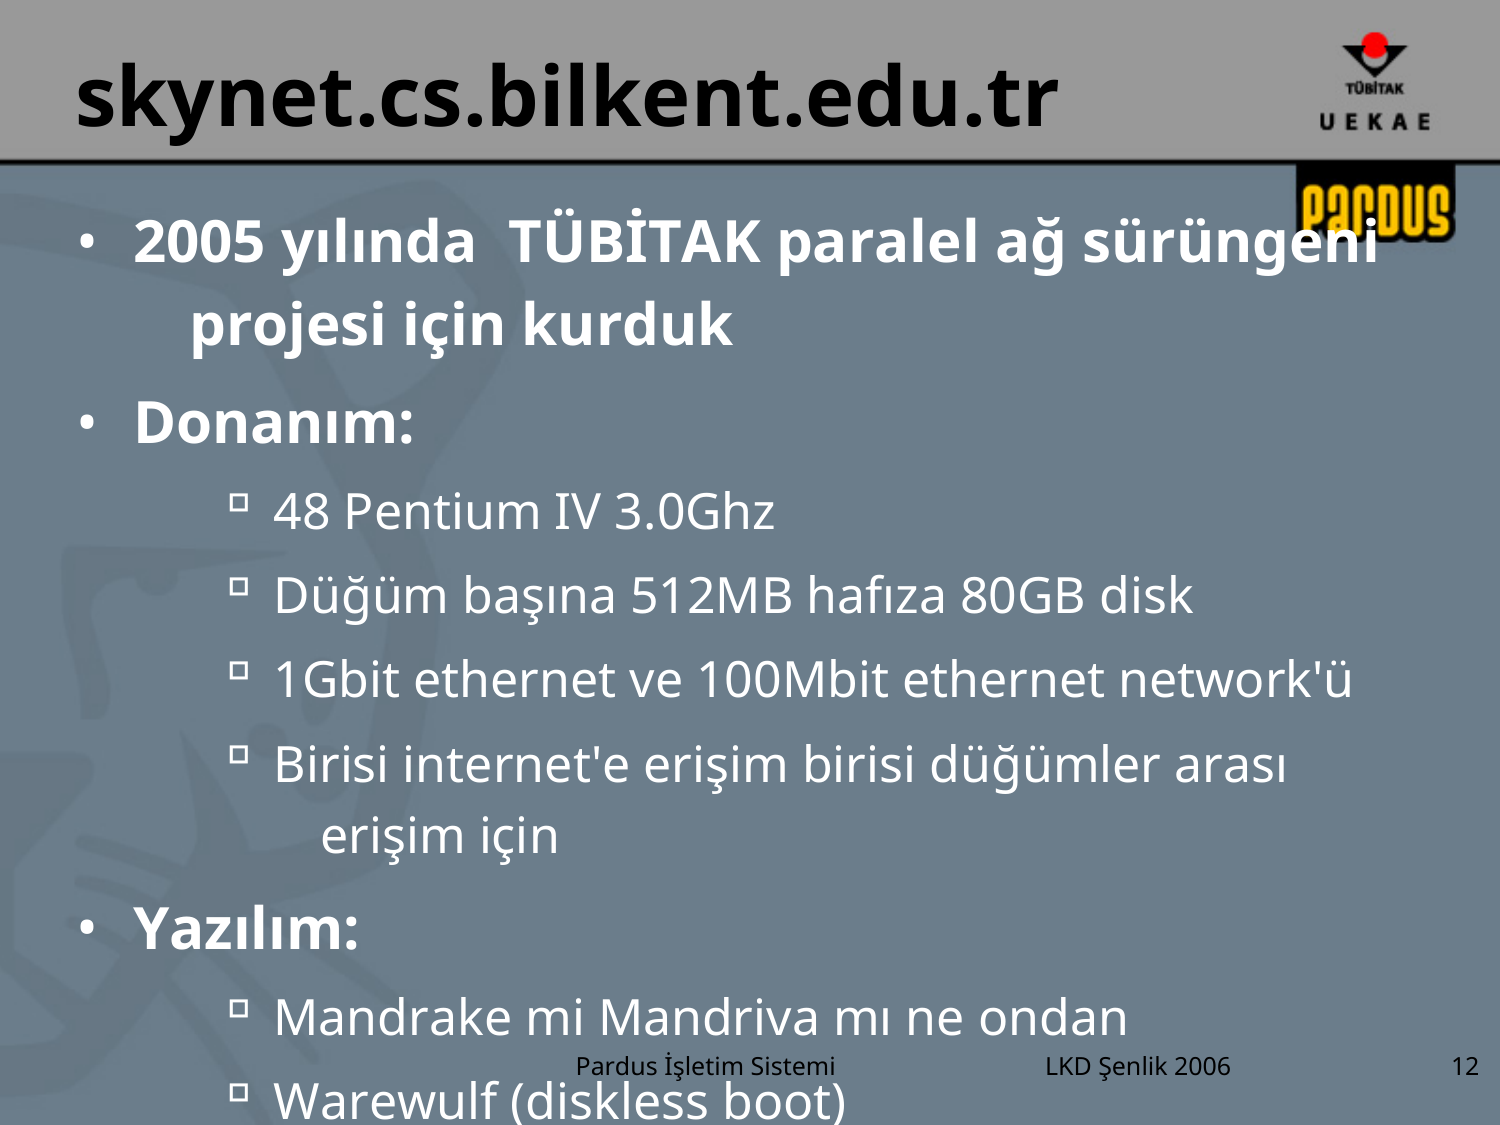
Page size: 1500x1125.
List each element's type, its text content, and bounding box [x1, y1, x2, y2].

title skynet.cs.bilkent.edu.tr [75, 0, 1282, 196]
list 2005 yılında TÜBİTAK paralel ağ sürüngeni projesi için kurduk Donanım: 48 Pentium IV 3.0Ghz Düğüm başına 512MB hafıza 80GB disk 1Gbit ethernet ve 100Mbit ethernet network'ü Birisi internet'e erişim birisi düğümler arası erişim için Yazılım: Mandrake mi Mandriva mı ne ondan Warewulf (diskless boot) [76, 196, 1447, 972]
picture [0, 0, 1500, 1125]
